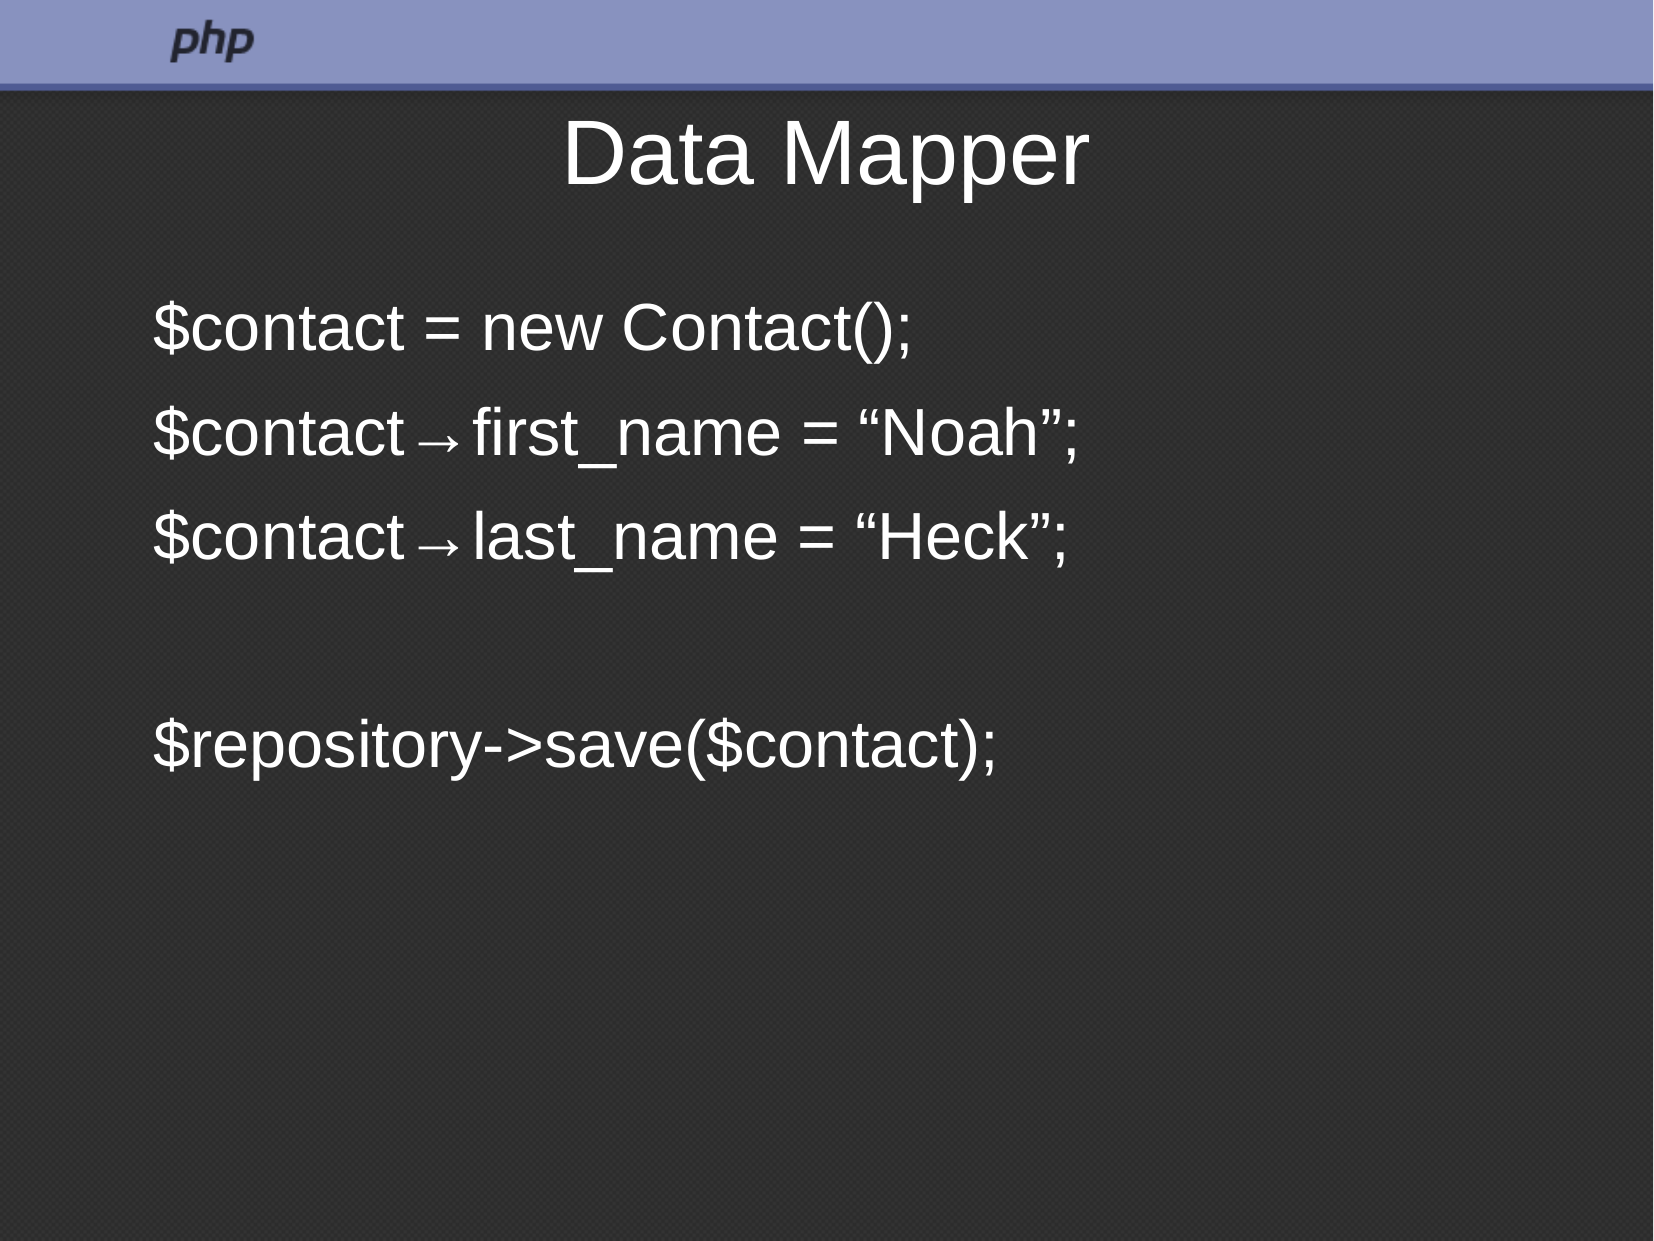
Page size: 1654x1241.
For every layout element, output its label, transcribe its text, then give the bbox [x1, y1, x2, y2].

title Data Mapper [82, 49, 1571, 257]
list $contact = new Contact(); $contact→first_name = “Noah”; $contact→last_name = “Heck”; $repository->save($contact); [82, 290, 1571, 1010]
picture [0, 0, 1654, 1241]
